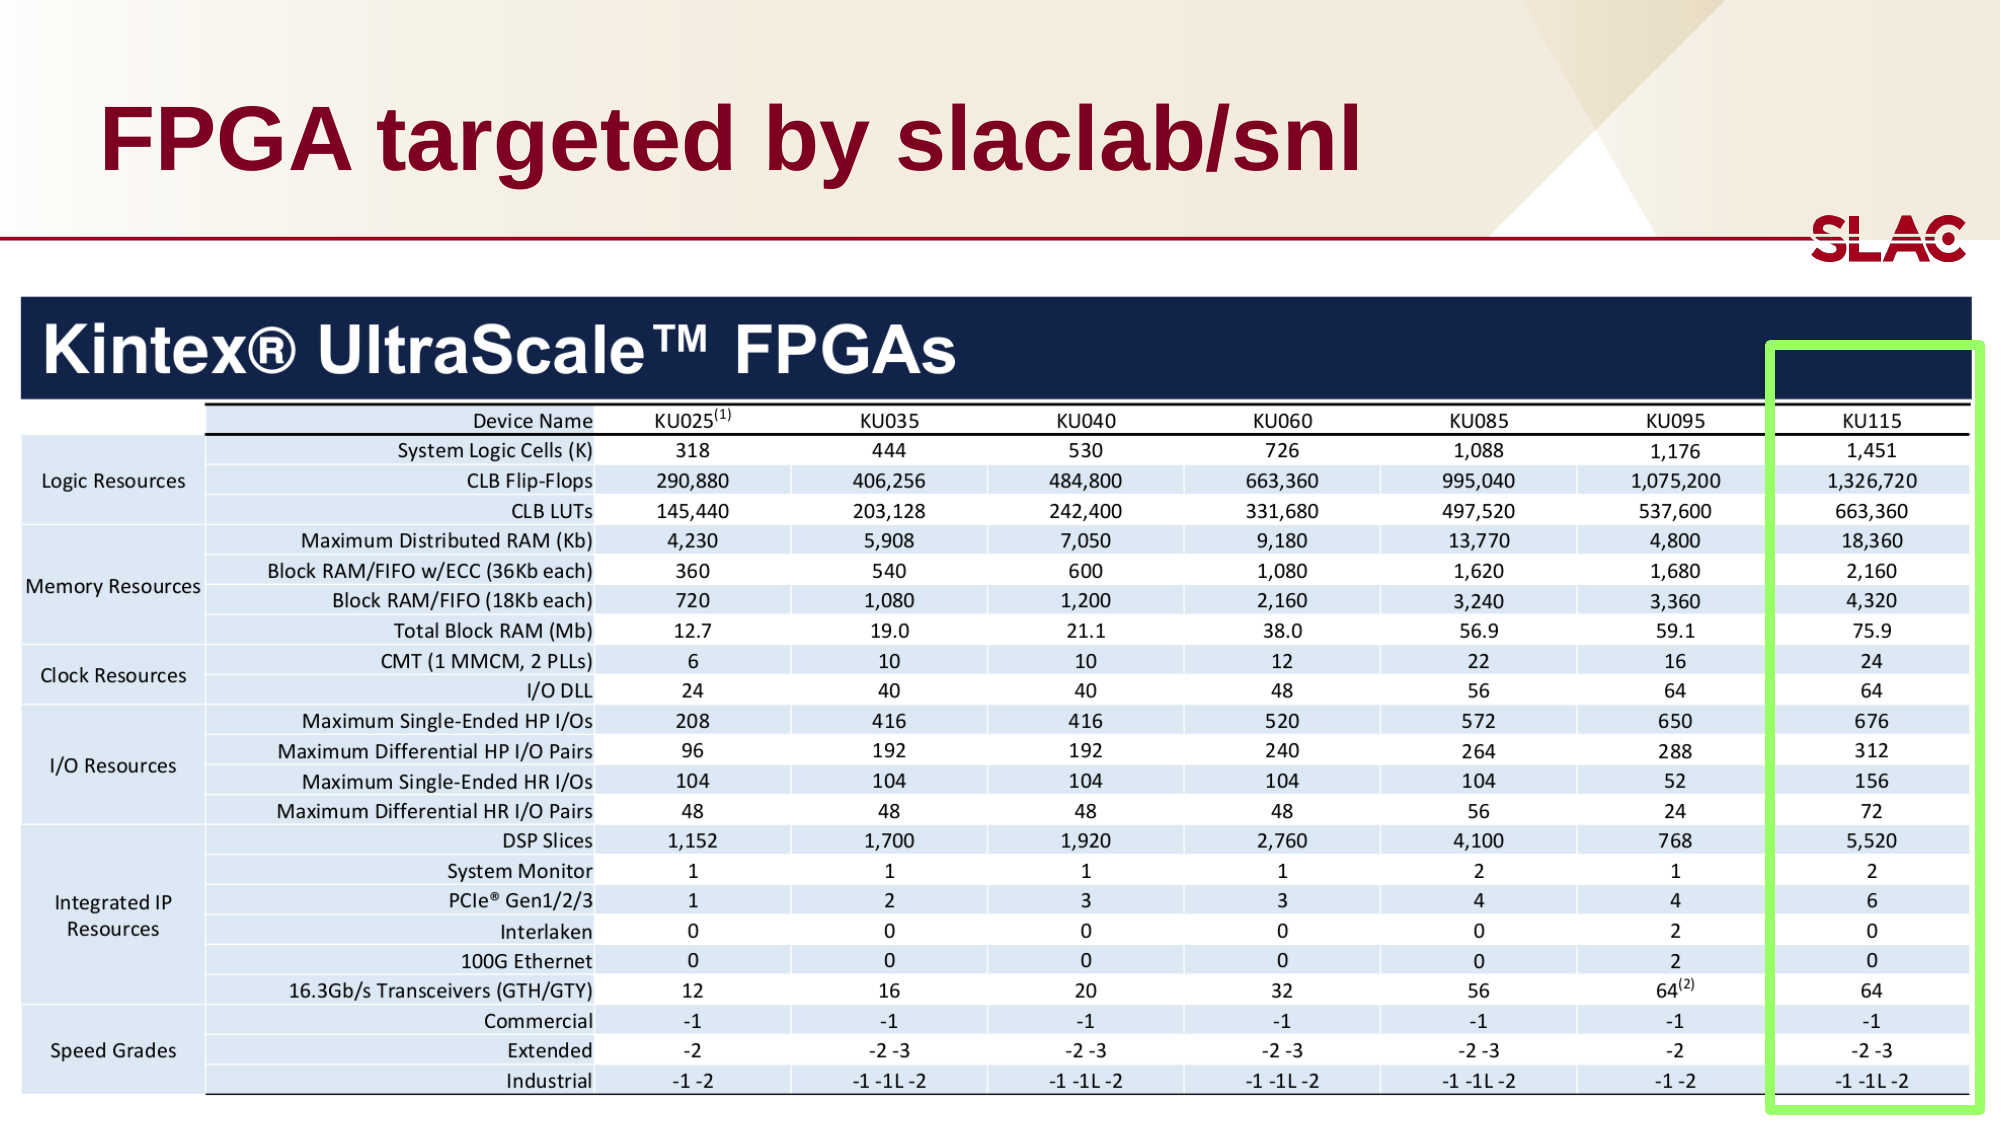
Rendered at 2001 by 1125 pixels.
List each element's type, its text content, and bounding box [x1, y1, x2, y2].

picture [1775, 350, 1975, 1101]
picture [0, 0, 2001, 262]
picture [13, 290, 1978, 1101]
title FPGA targeted by slaclab/snl [99, 44, 1900, 233]
